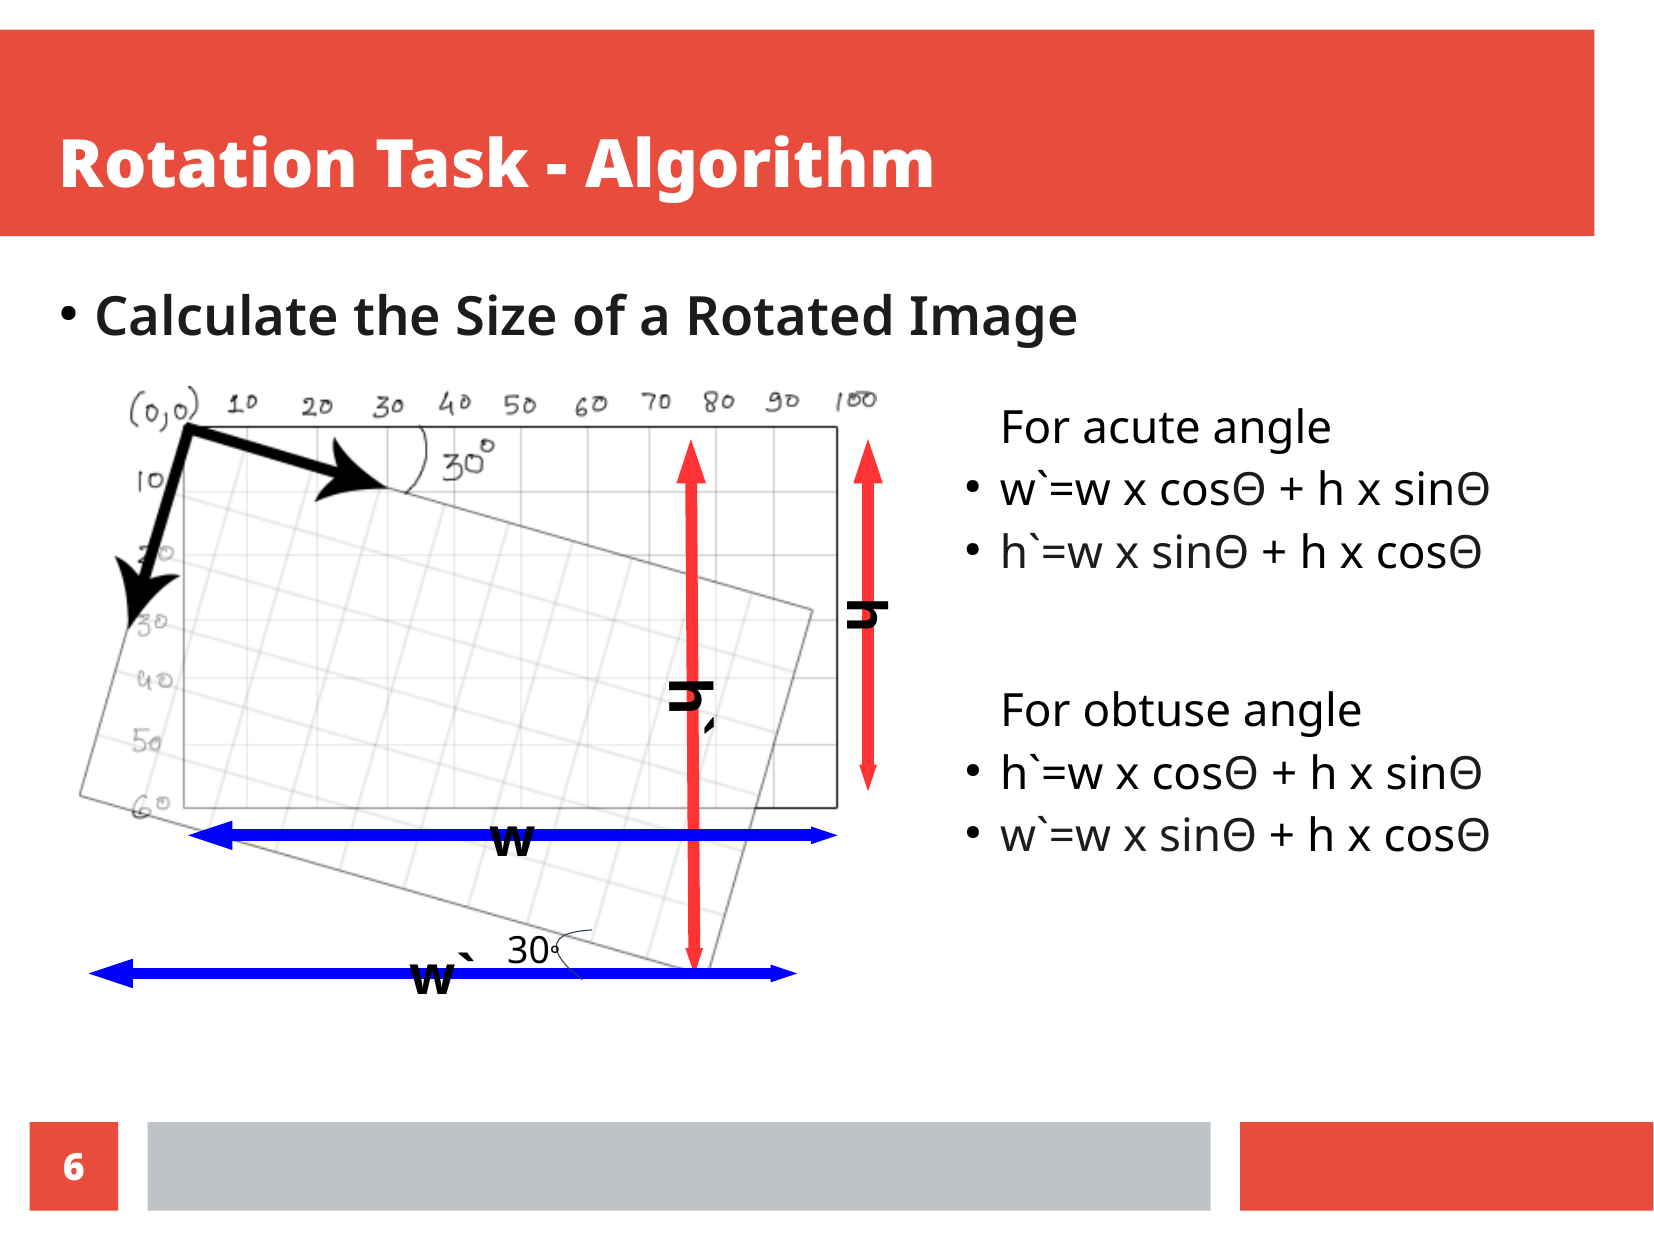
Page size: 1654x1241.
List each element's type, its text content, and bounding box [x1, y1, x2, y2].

title Rotation Task - Algorithm [59, 59, 1595, 207]
text_box For acute angle w`=w x cosΘ + h x sinΘ h`=w x sinΘ + h x cosΘ [949, 386, 1541, 575]
picture [78, 386, 877, 978]
list Calculate the Size of a Rotated Image [59, 277, 1565, 355]
text_box For obtuse angle h`=w x cosΘ + h x sinΘ w`=w x sinΘ + h x cosΘ [949, 670, 1541, 858]
text_box 30° [492, 916, 597, 979]
